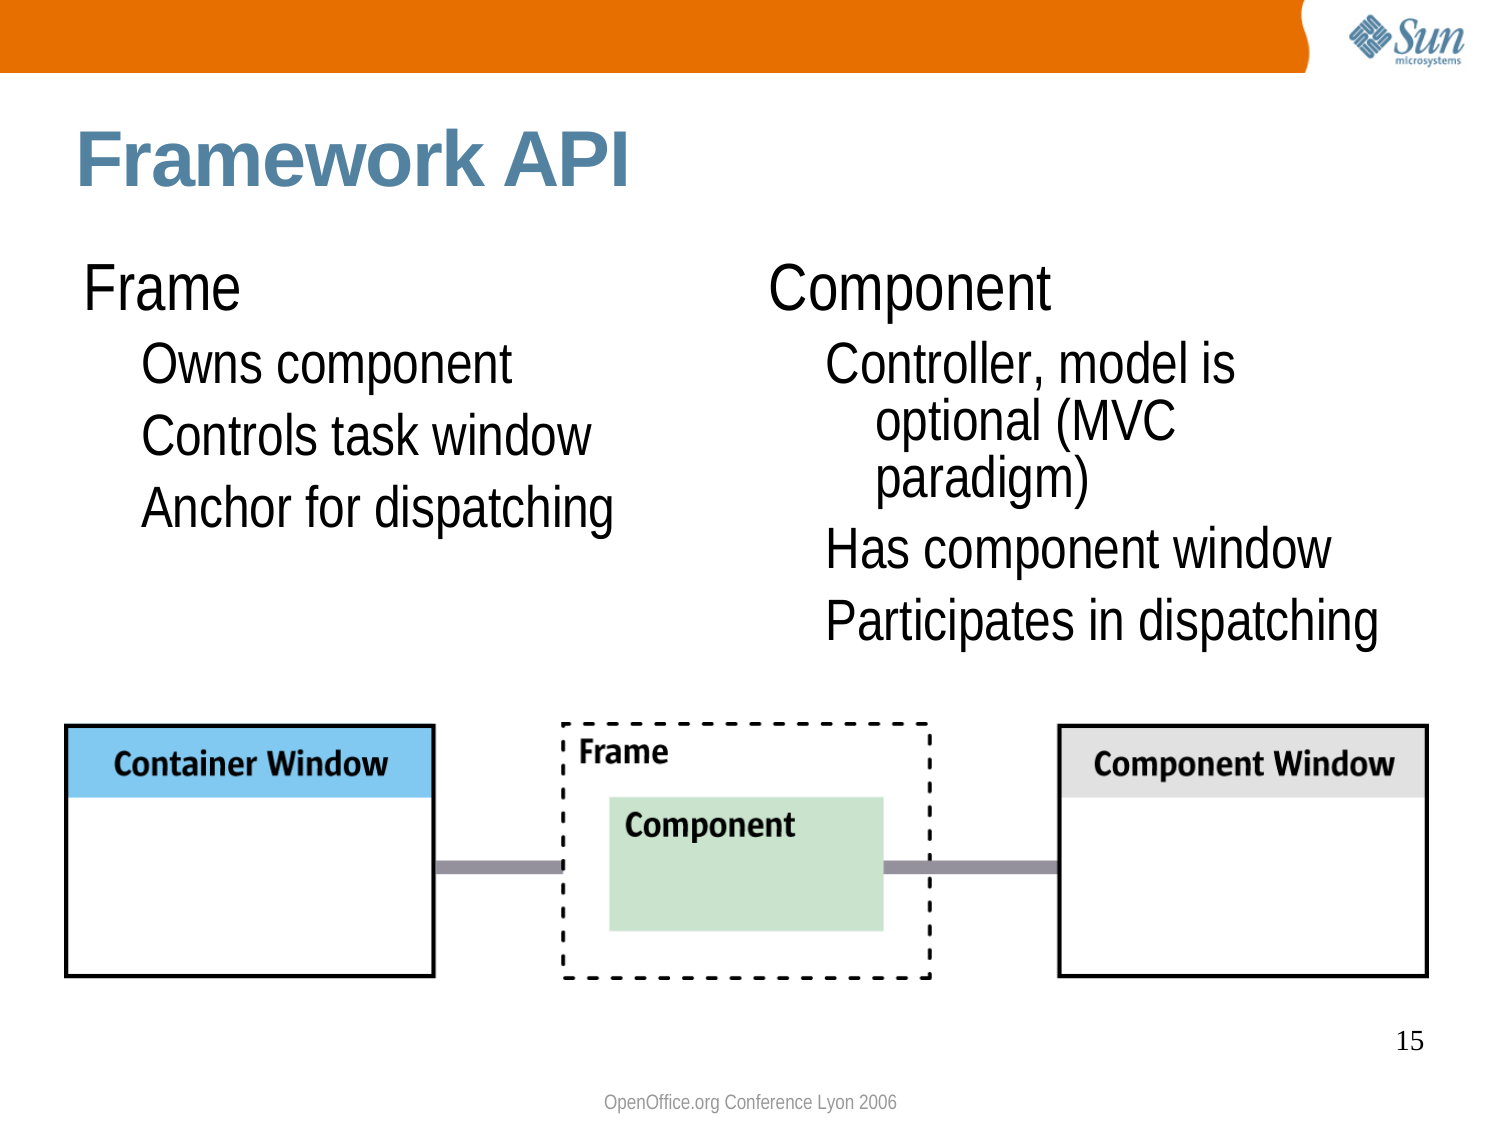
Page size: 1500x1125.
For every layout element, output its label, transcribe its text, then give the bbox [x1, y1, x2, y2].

picture [0, 0, 1500, 73]
title Framework API [75, 123, 1437, 227]
list Frame Owns component Controls task window Anchor for dispatching [64, 258, 717, 1062]
list Component Controller, model is optional (MVC paradigm) Has component window Participates in dispatching [749, 258, 1455, 1062]
picture [717, 722, 749, 980]
